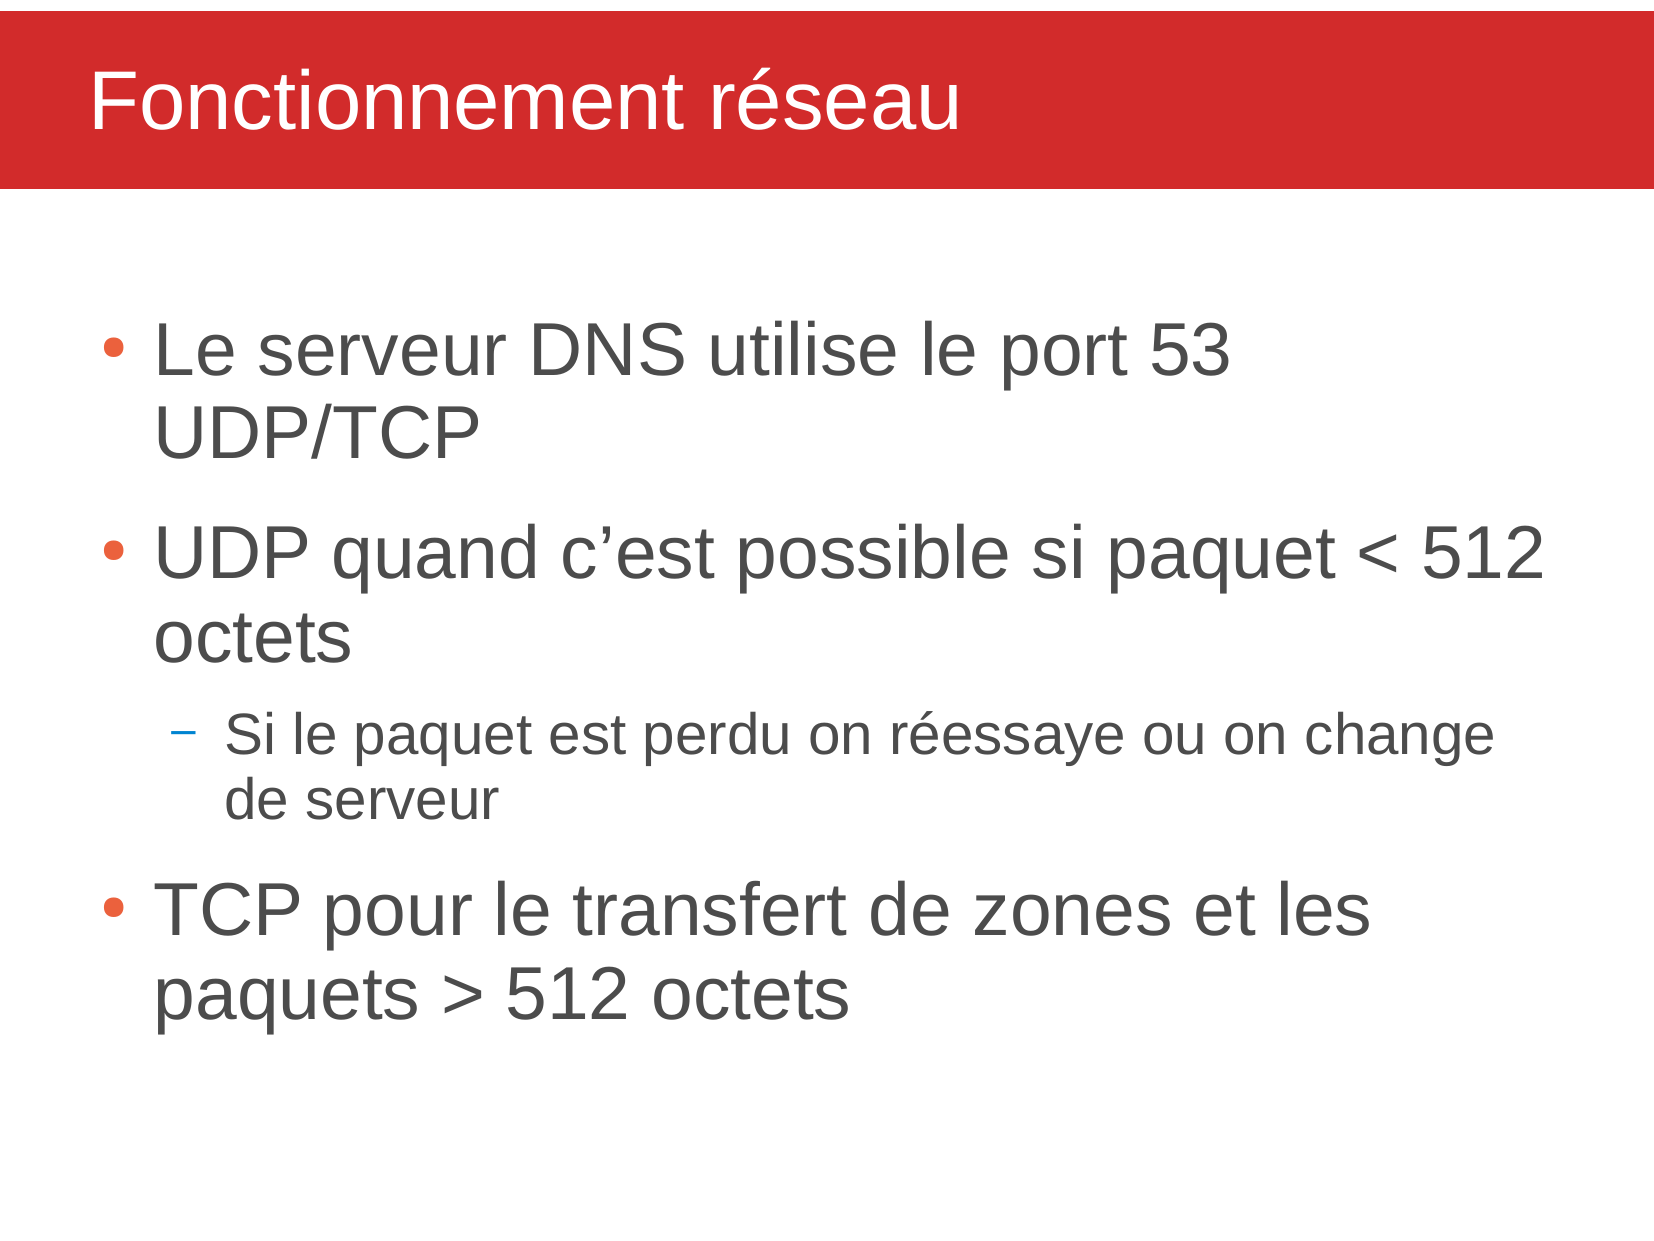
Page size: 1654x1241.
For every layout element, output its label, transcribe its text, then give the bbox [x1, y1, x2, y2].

list Le serveur DNS utilise le port 53 UDP/TCP UDP quand c’est possible si paquet < 512 octets Si le paquet est perdu on réessaye ou on change de serveur TCP pour le transfert de zones et les paquets > 512 octets [82, 307, 1571, 1170]
title Fonctionnement réseau [0, 11, 1654, 189]
